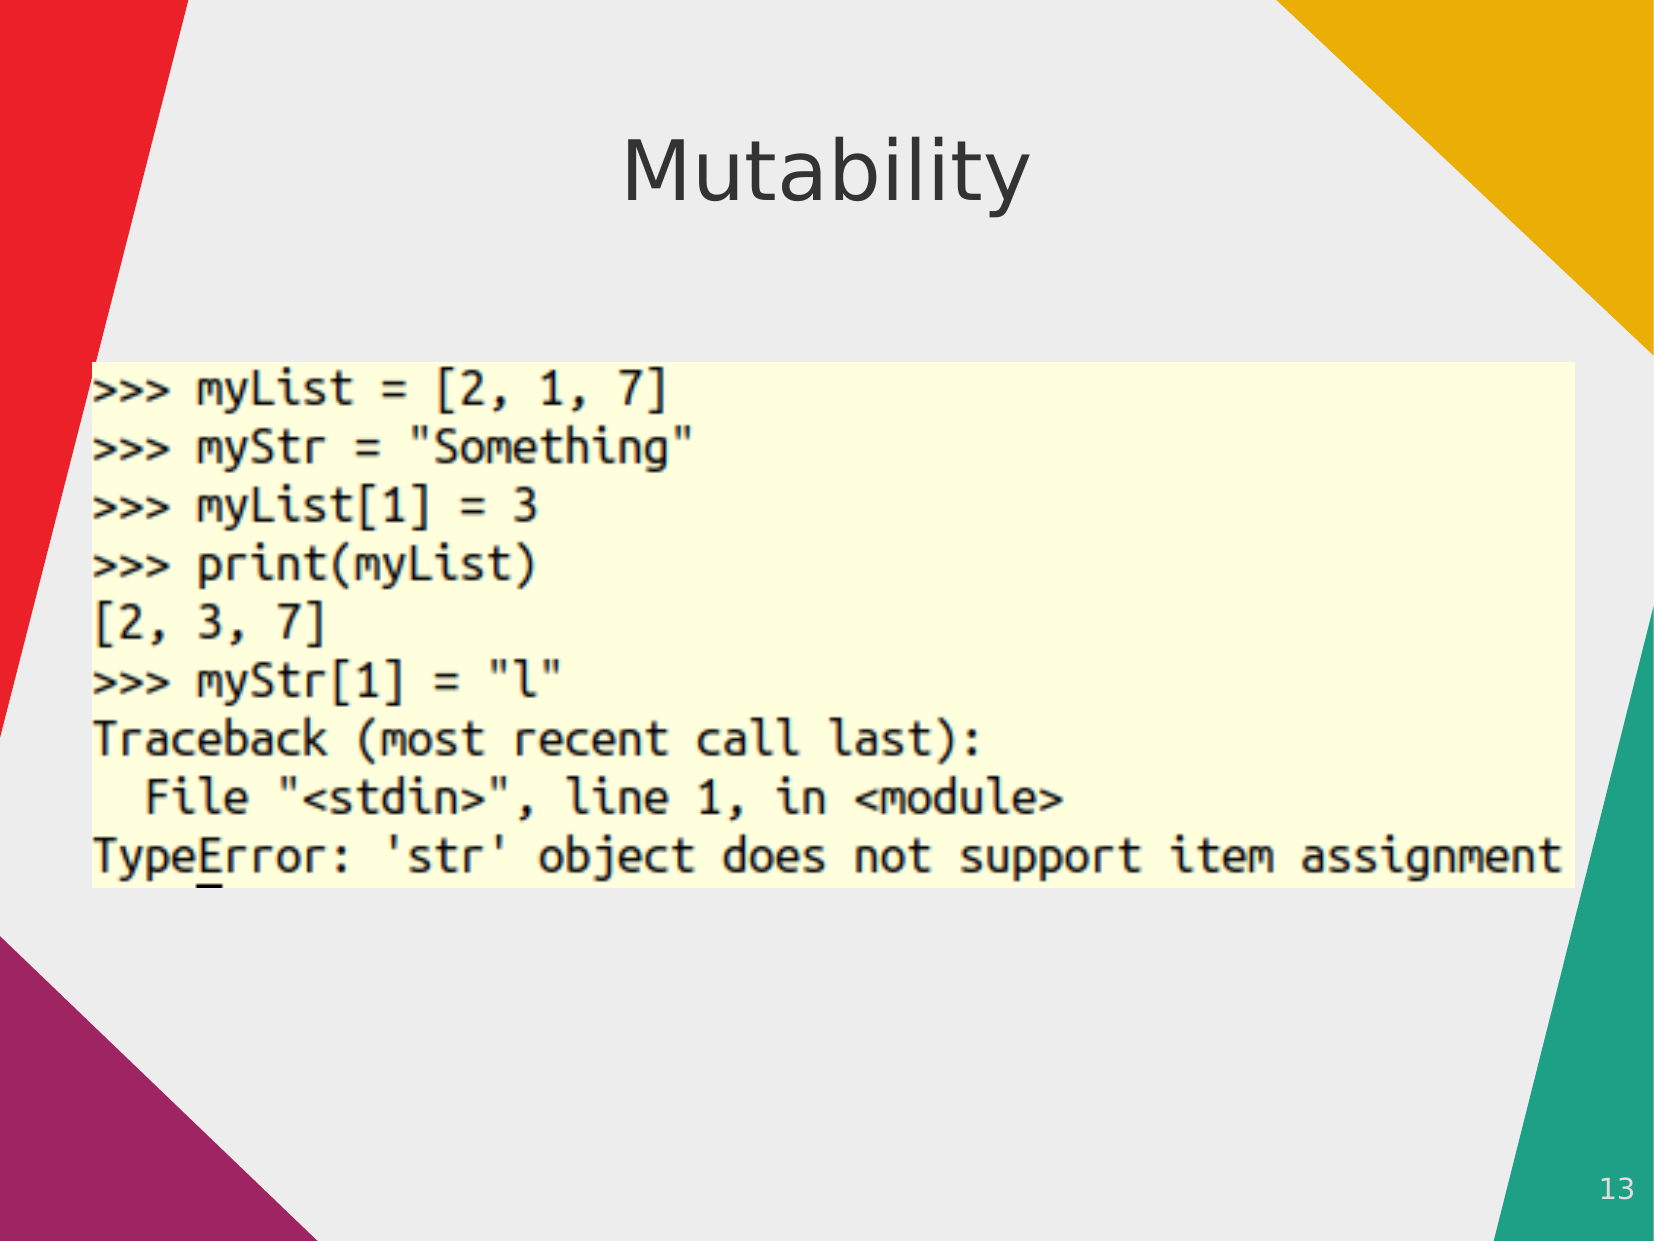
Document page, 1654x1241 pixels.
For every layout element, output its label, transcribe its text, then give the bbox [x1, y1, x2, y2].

picture [92, 362, 1575, 888]
title Mutability [114, 73, 1539, 271]
